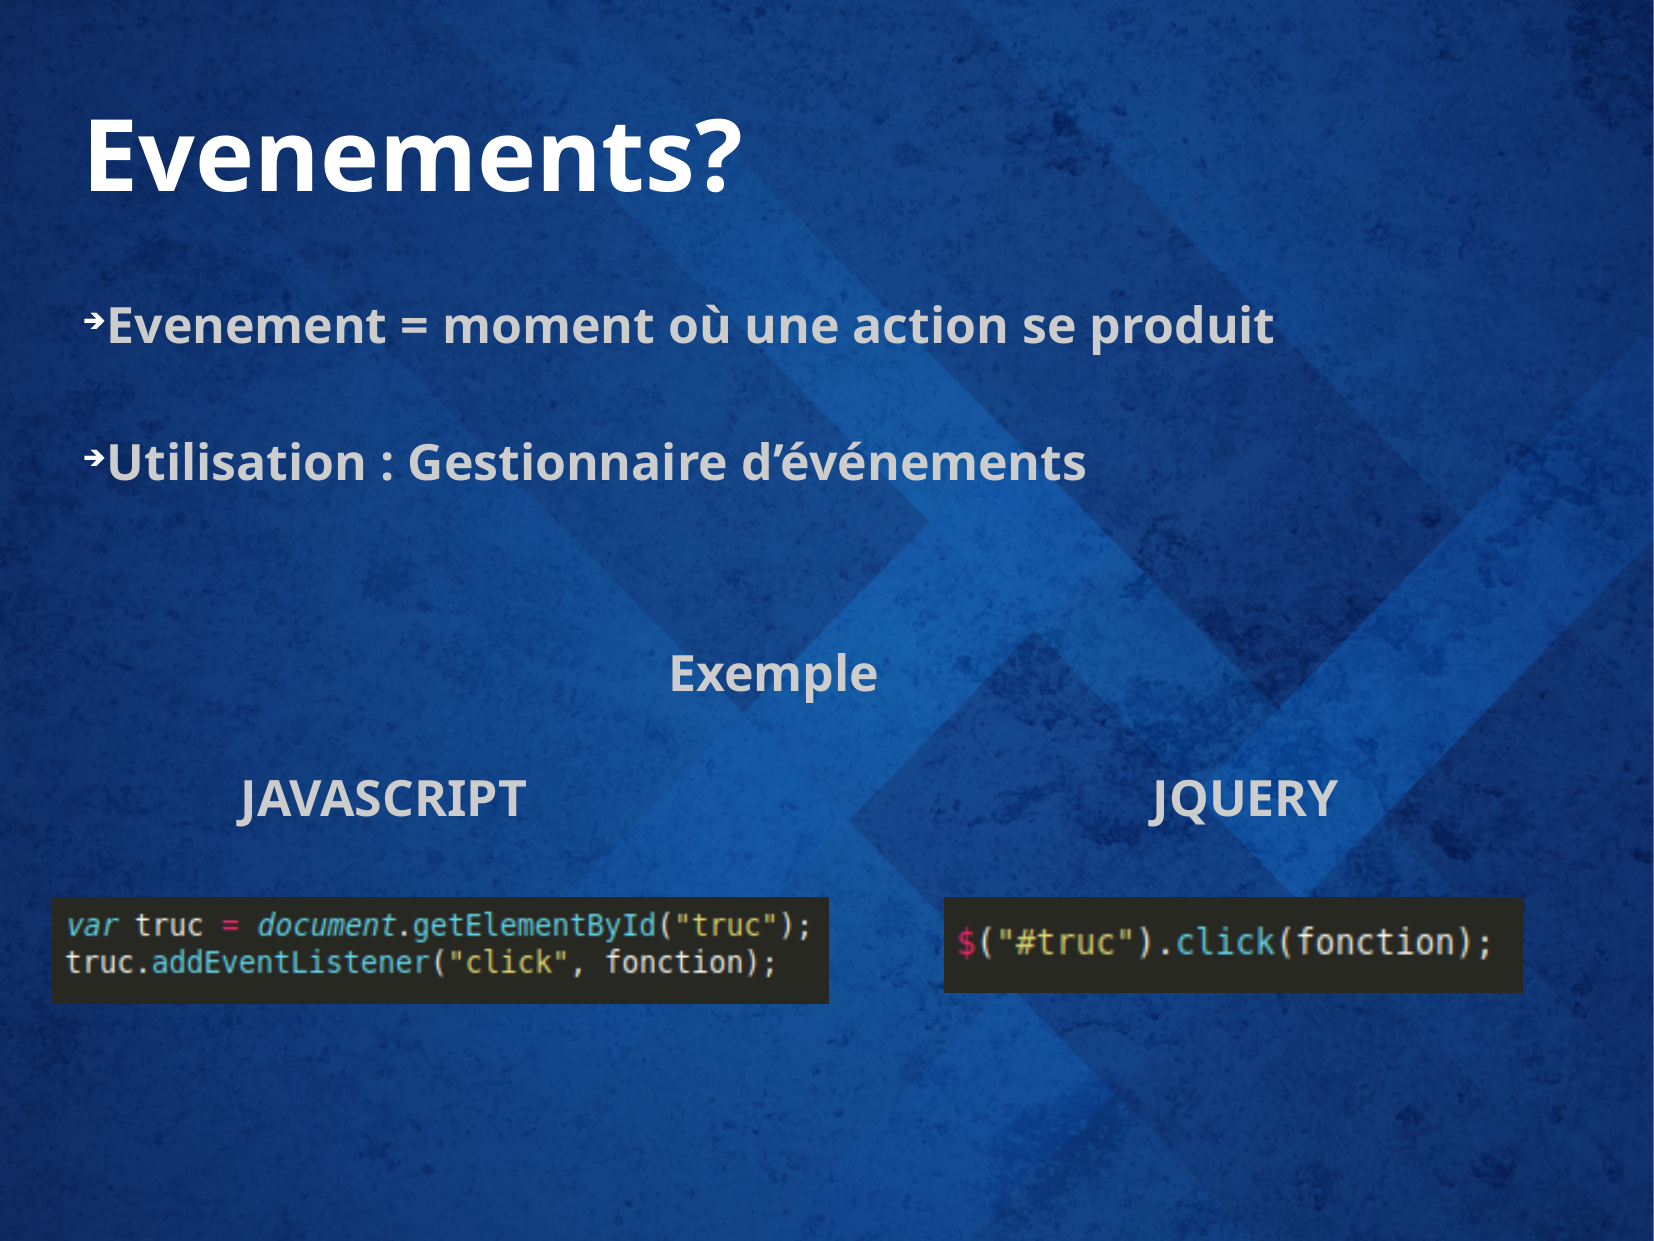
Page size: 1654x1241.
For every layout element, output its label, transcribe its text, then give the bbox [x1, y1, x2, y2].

text_box JQUERY [1074, 762, 1418, 839]
picture [0, 0, 1654, 1241]
text_box Exemple [602, 637, 945, 714]
title Evenements? [82, 49, 1571, 257]
text_box JAVASCRIPT [212, 762, 556, 839]
subtitle Evenement = moment où une action se produit Utilisation : Gestionnaire d’événements [82, 290, 1538, 508]
